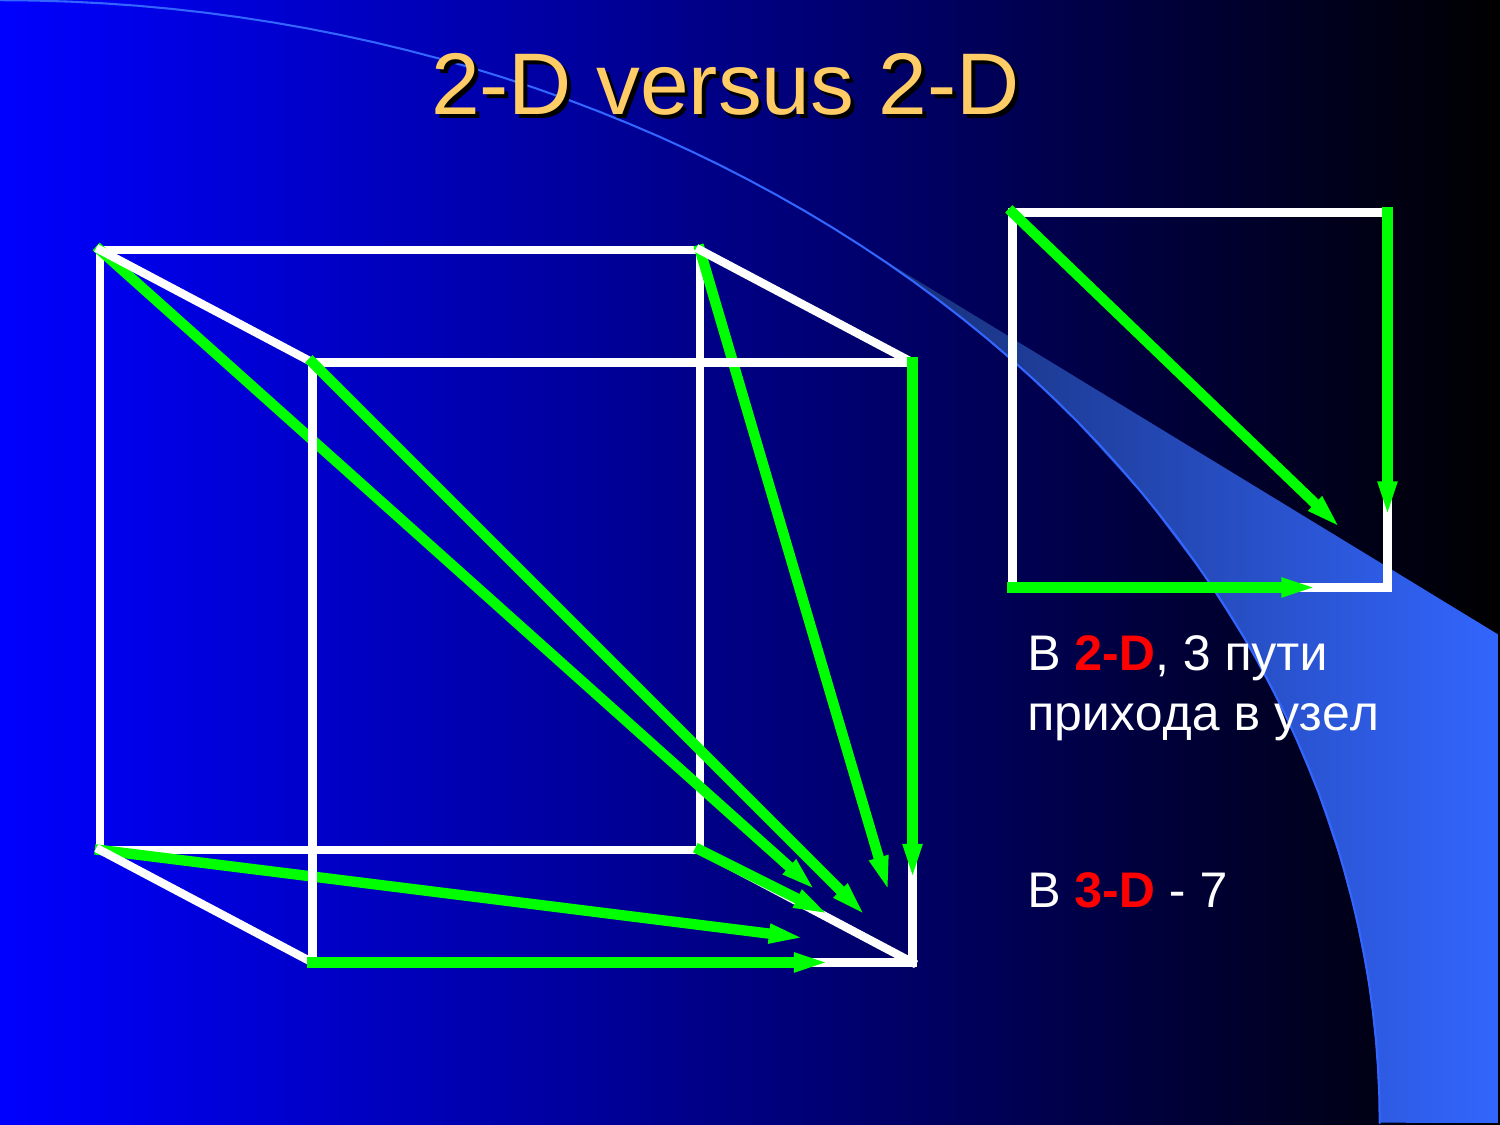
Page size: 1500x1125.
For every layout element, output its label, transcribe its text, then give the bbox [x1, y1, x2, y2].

text_box В 3-D - 7 [1012, 849, 1426, 926]
text_box В 2-D, 3 пути прихода в узел [1012, 612, 1426, 748]
title 2-D versus 2-D [112, 0, 1388, 159]
